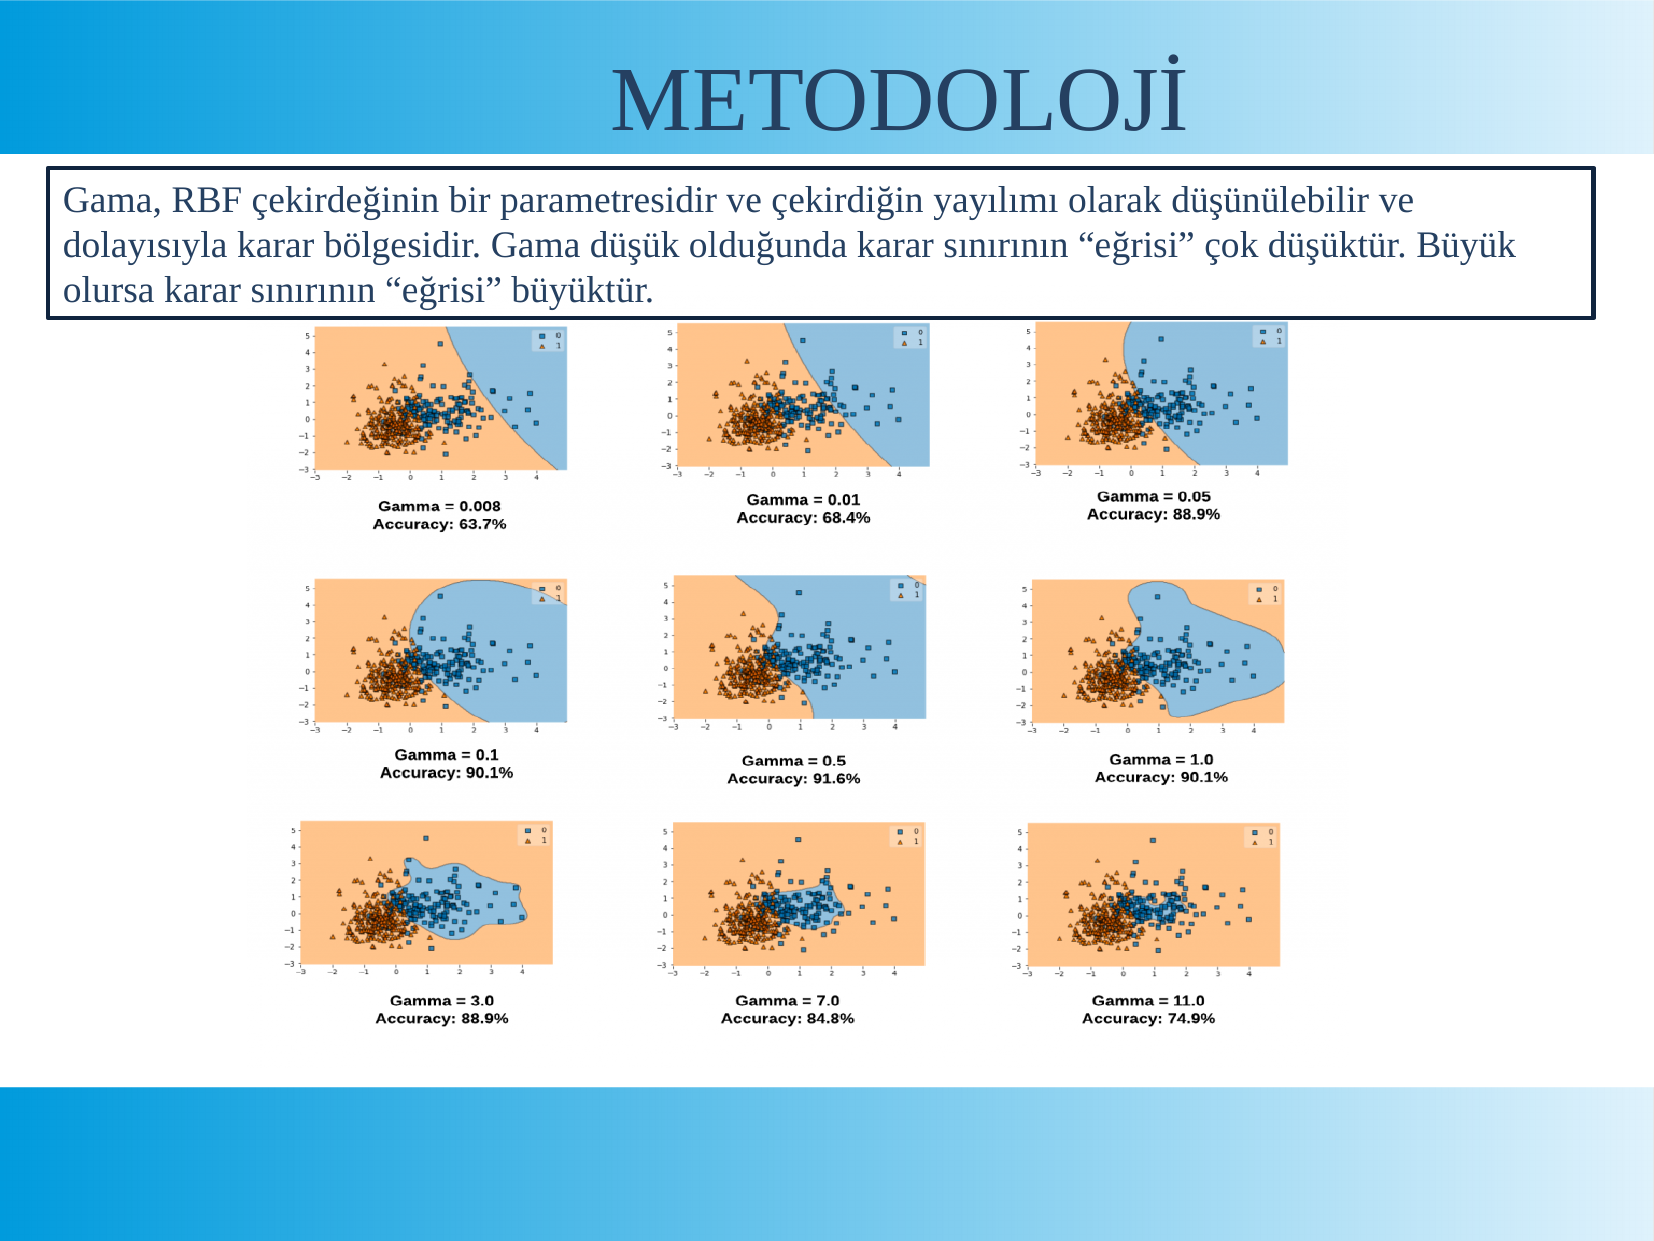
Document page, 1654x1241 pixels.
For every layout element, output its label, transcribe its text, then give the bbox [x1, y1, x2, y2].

text_box Gama, RBF çekirdeğinin bir parametresidir ve çekirdiğin yayılımı olarak düşünülebilir ve dolayısıyla karar bölgesidir. Gama düşük olduğunda karar sınırının “eğrisi” çok düşüktür. Büyük olursa karar sınırının “eğrisi” büyüktür. [48, 168, 1594, 318]
picture [247, 318, 1349, 1068]
picture [0, 1086, 1654, 1241]
title METODOLOJİ [0, 0, 1654, 188]
